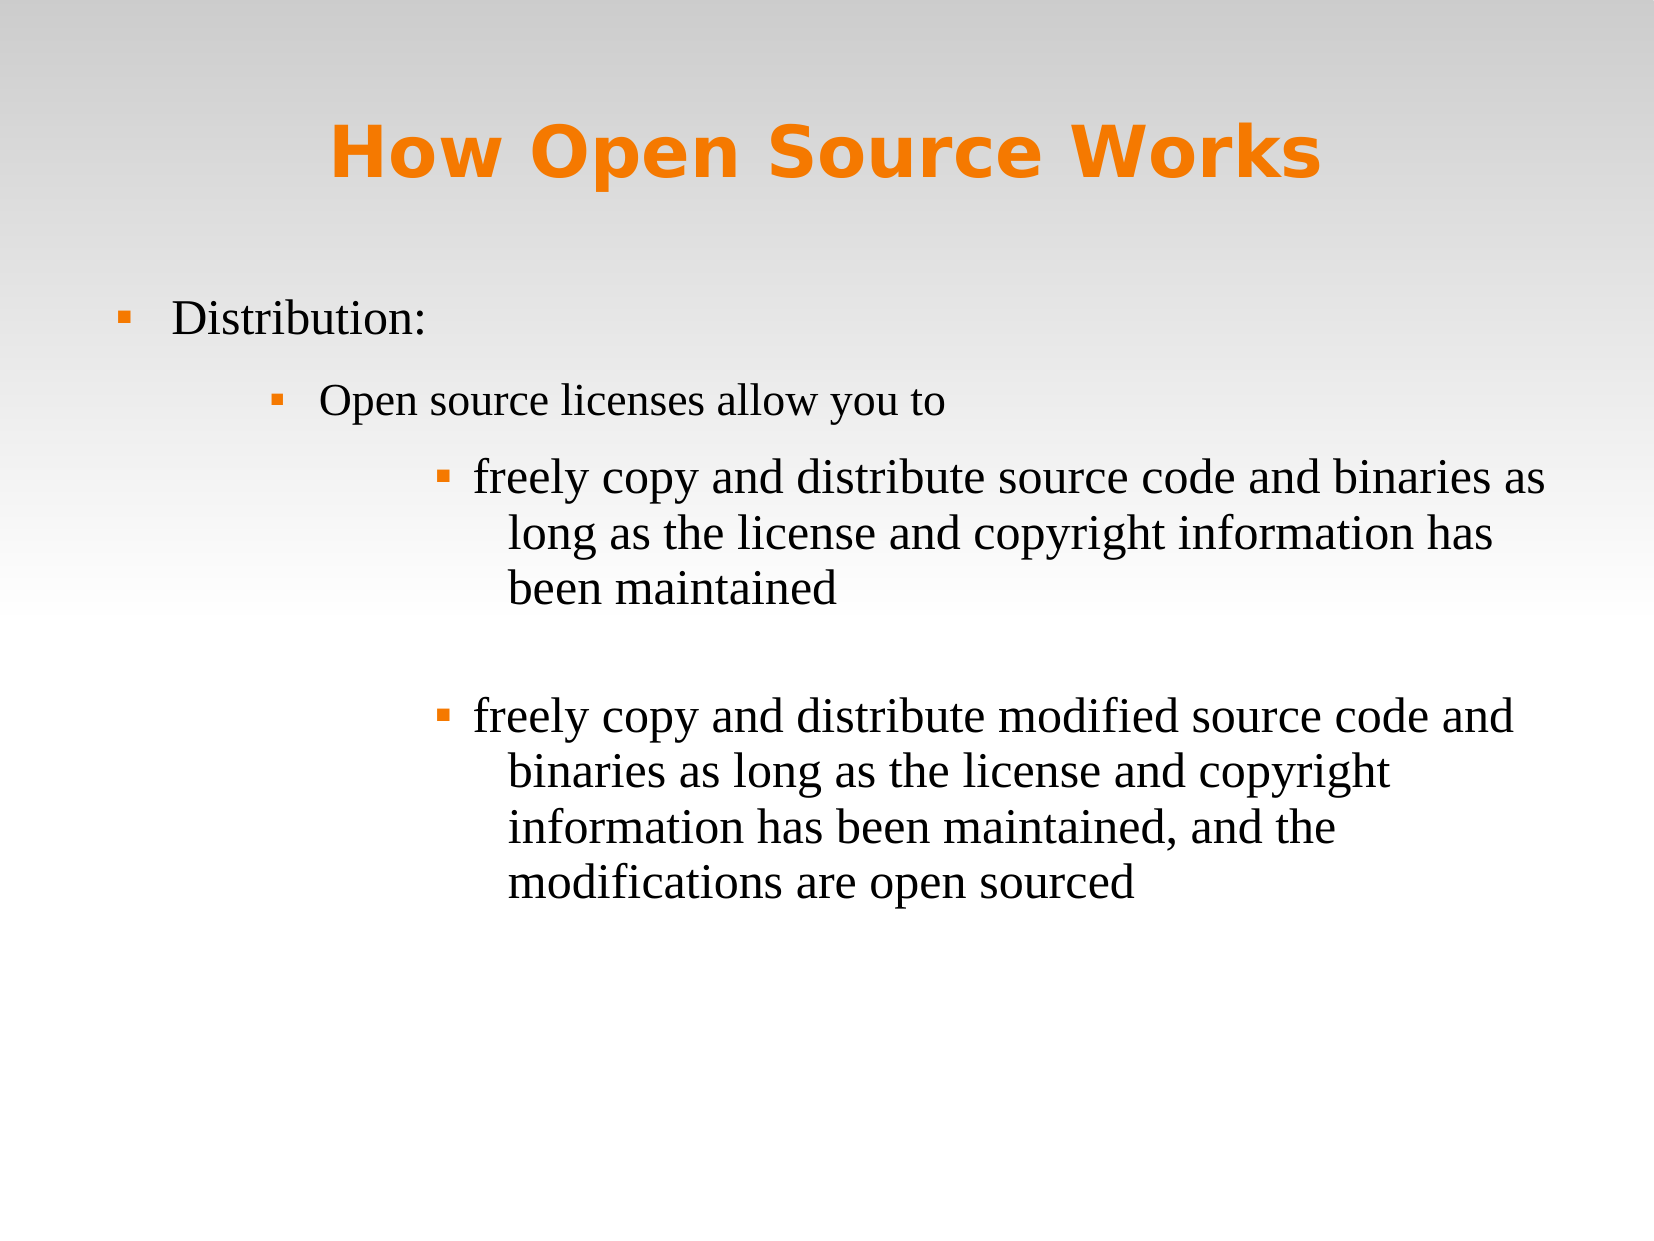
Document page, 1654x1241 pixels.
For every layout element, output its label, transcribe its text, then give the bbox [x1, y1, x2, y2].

list Distribution: Open source licenses allow you to freely copy and distribute source code and binaries as long as the license and copyright information has been maintained freely copy and distribute modified source code and binaries as long as the license and copyright information has been maintained, and the modifications are open sourced [82, 290, 1571, 1109]
title How Open Source Works [82, 49, 1571, 257]
